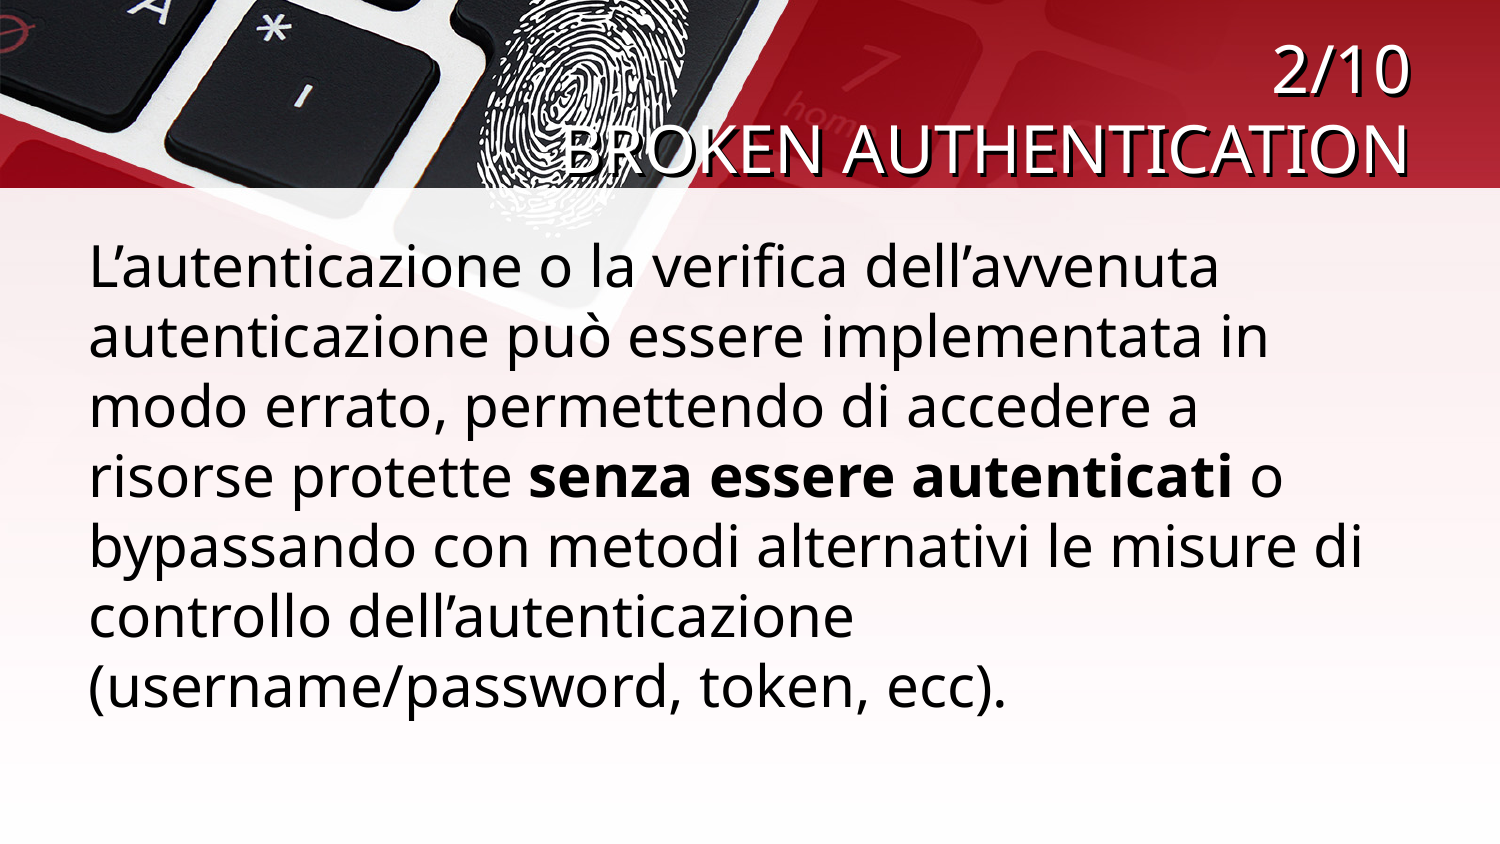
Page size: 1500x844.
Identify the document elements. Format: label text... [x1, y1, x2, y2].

list L’autenticazione o la verifica dell’avvenuta autenticazione può essere implementata in modo errato, permettendo di accedere a risorse protette senza essere autenticati o bypassando con metodi alternativi le misure di controllo dell’autenticazione (username/password, token, ecc). [73, 221, 1418, 773]
title 2/10 BROKEN AUTHENTICATION [73, 46, 1427, 168]
picture [0, 0, 1500, 844]
